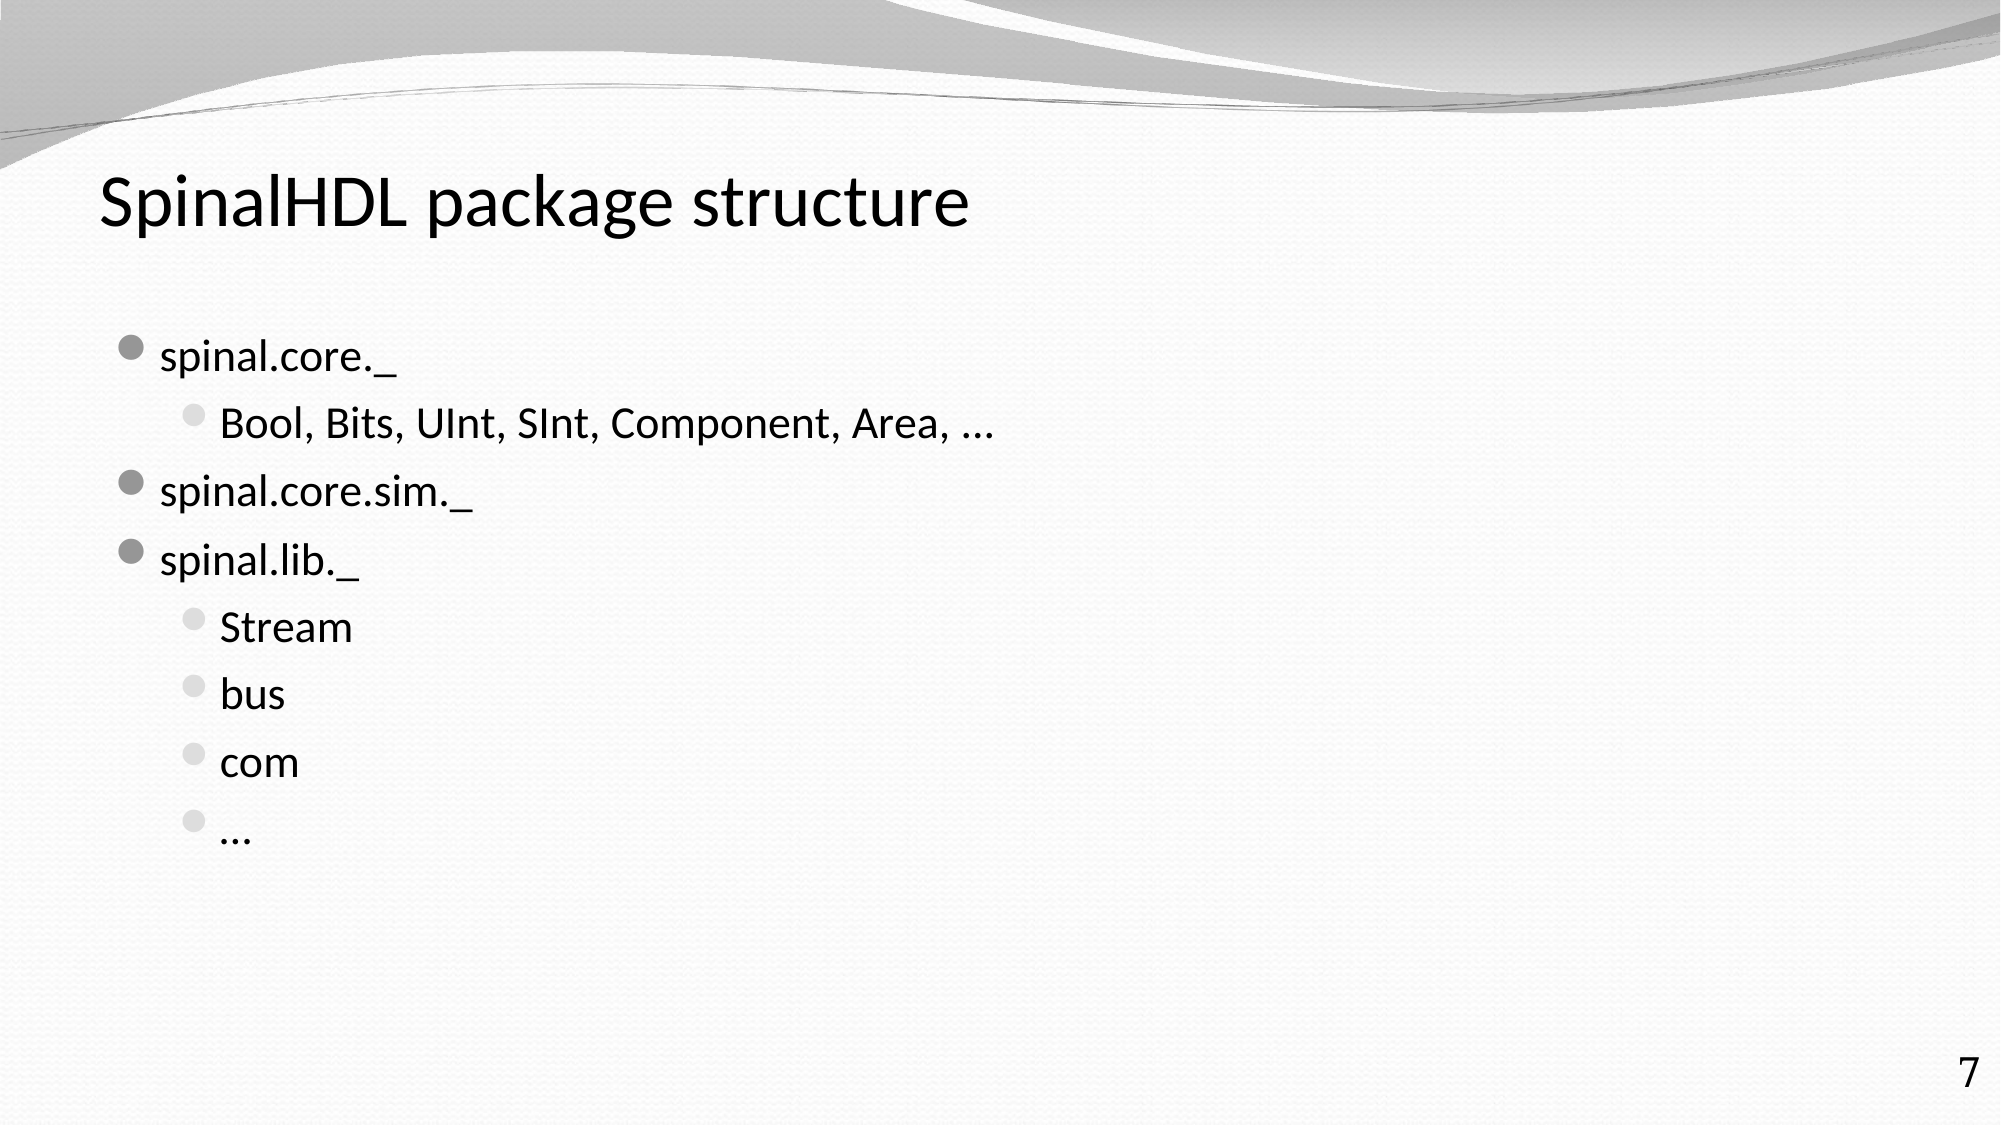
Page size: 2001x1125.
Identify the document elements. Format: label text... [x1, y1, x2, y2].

picture [0, 0, 2001, 1125]
list spinal.core._ Bool, Bits, UInt, SInt, Component, Area, ... spinal.core.sim._ spinal.lib._ Stream bus com … [100, 317, 1901, 1038]
title SpinalHDL package structure [99, 54, 1985, 242]
text_box <numéro> [1813, 1042, 1981, 1103]
